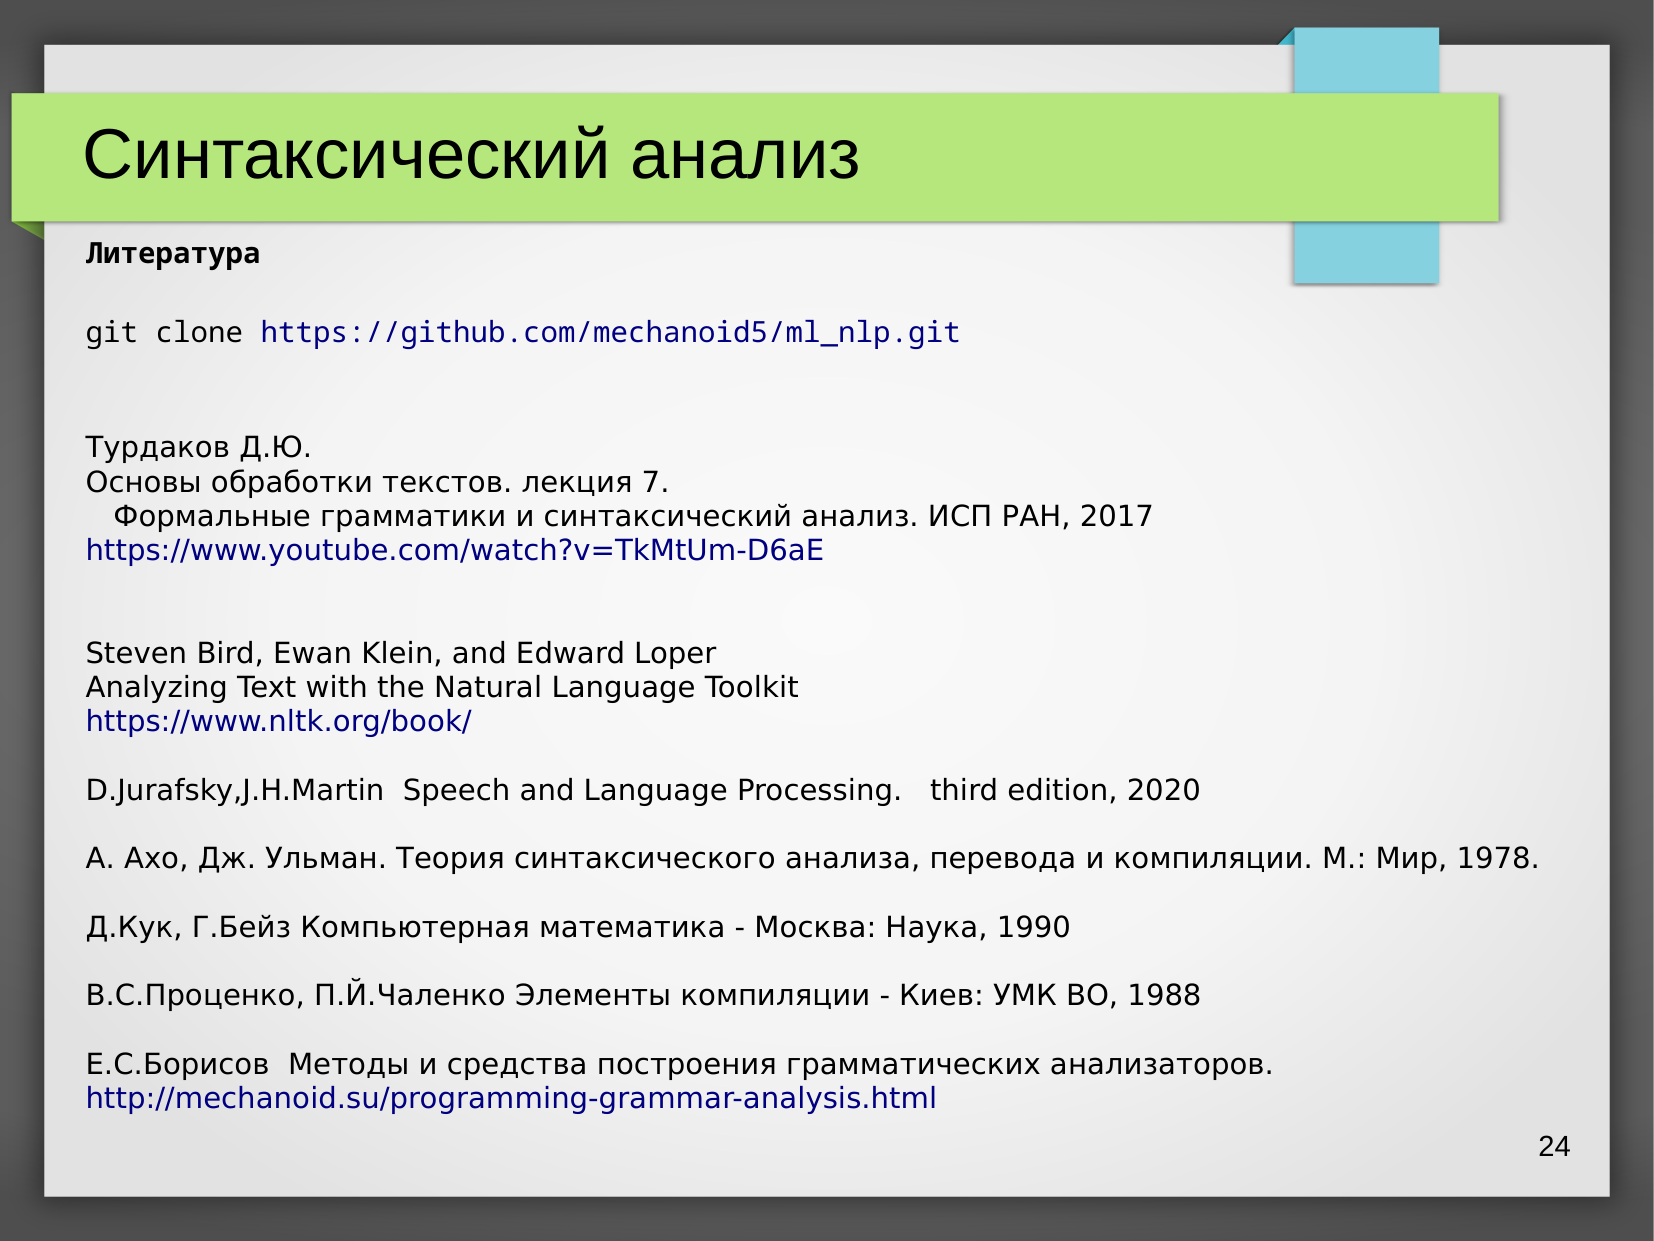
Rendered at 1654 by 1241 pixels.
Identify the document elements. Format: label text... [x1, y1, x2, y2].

picture [0, 0, 1654, 1241]
text_box Литература git clone https://github.com/mechanoid5/ml_nlp.git Турдаков Д.Ю. Основы обработки текстов. лекция 7. Формальные грамматики и синтаксический анализ. ИСП РАН, 2017 https://www.youtube.com/watch?v=TkMtUm-D6aE Steven Bird, Ewan Klein, and Edward Loper Analyzing Text with the Natural Language Toolkit https://www.nltk.org/book/ D.Jurafsky,J.H.Martin Speech and Language Processing. third edition, 2020 А. Ахо, Дж. Ульман. Теория синтаксического анализа, перевода и компиляции. М.: Мир, 1978. Д.Кук, Г.Бейз Компьютерная математика - Москва: Наука, 1990 В.С.Проценко, П.Й.Чаленко Элементы компиляции - Киев: УМК ВО, 1988 Е.С.Борисов Методы и средства построения грамматических анализаторов. http://mechanoid.su/programming-grammar-analysis.html [70, 224, 1595, 1133]
title Синтаксический анализ [82, 114, 993, 194]
